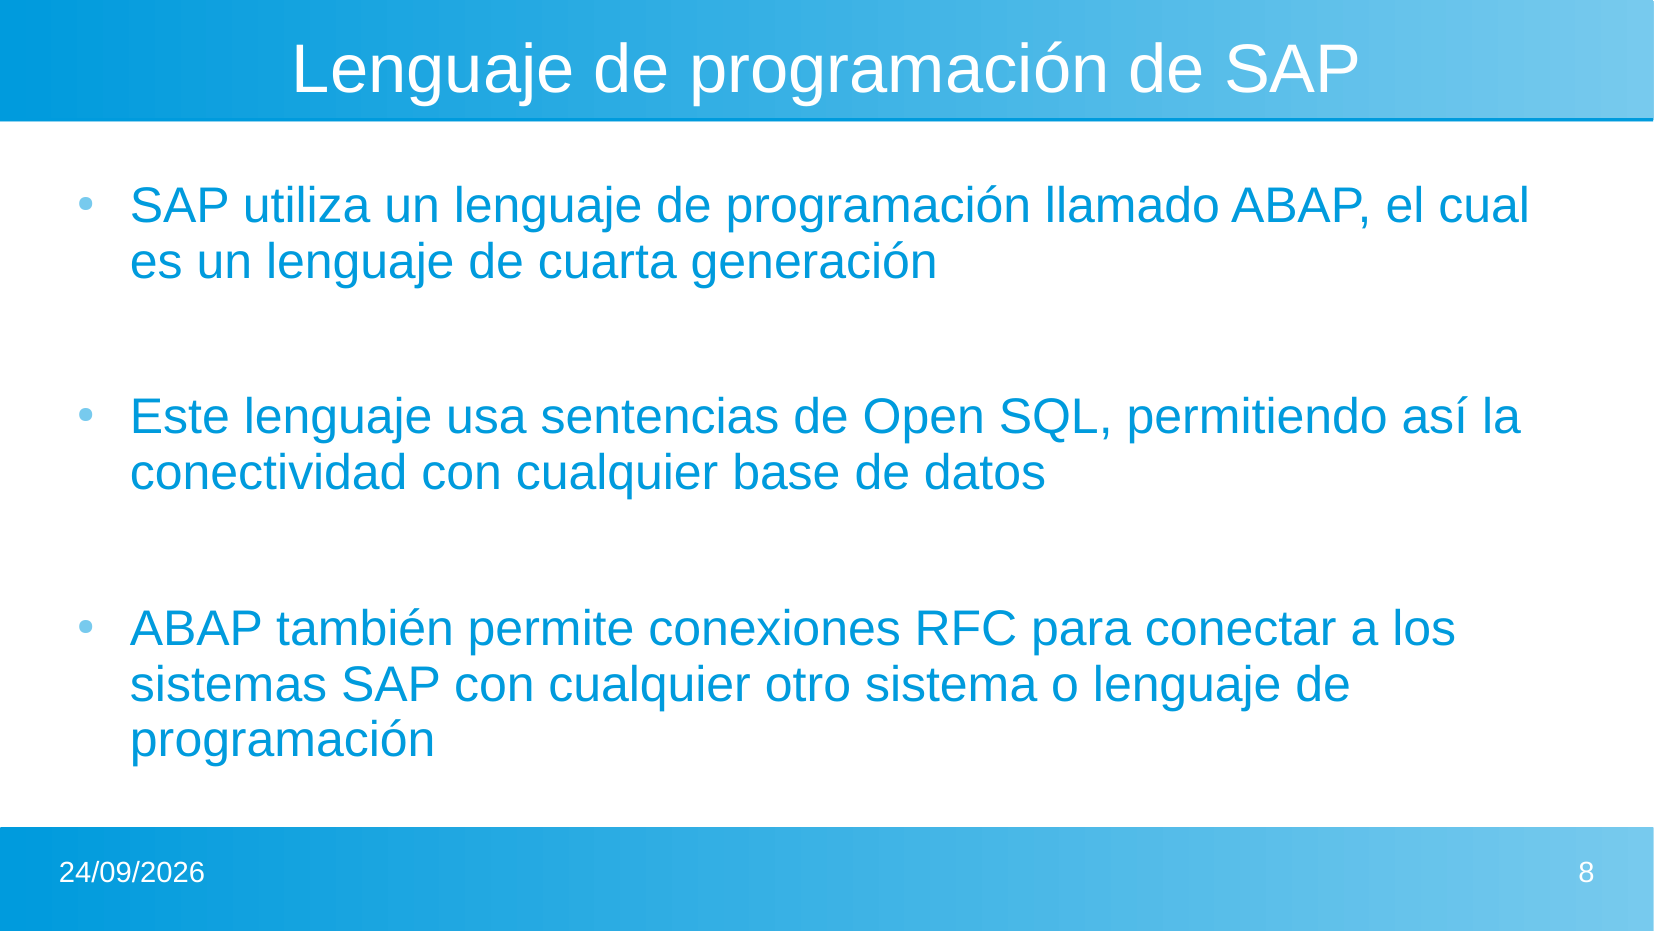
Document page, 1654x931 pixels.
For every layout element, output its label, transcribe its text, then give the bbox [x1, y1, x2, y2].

list SAP utiliza un lenguaje de programación llamado ABAP, el cual es un lenguaje de cuarta generación Este lenguaje usa sentencias de Open SQL, permitiendo así la conectividad con cualquier base de datos ABAP también permite conexiones RFC para conectar a los sistemas SAP con cualquier otro sistema o lenguaje de programación [59, 177, 1595, 768]
title Lenguaje de programación de SAP [59, 29, 1595, 108]
